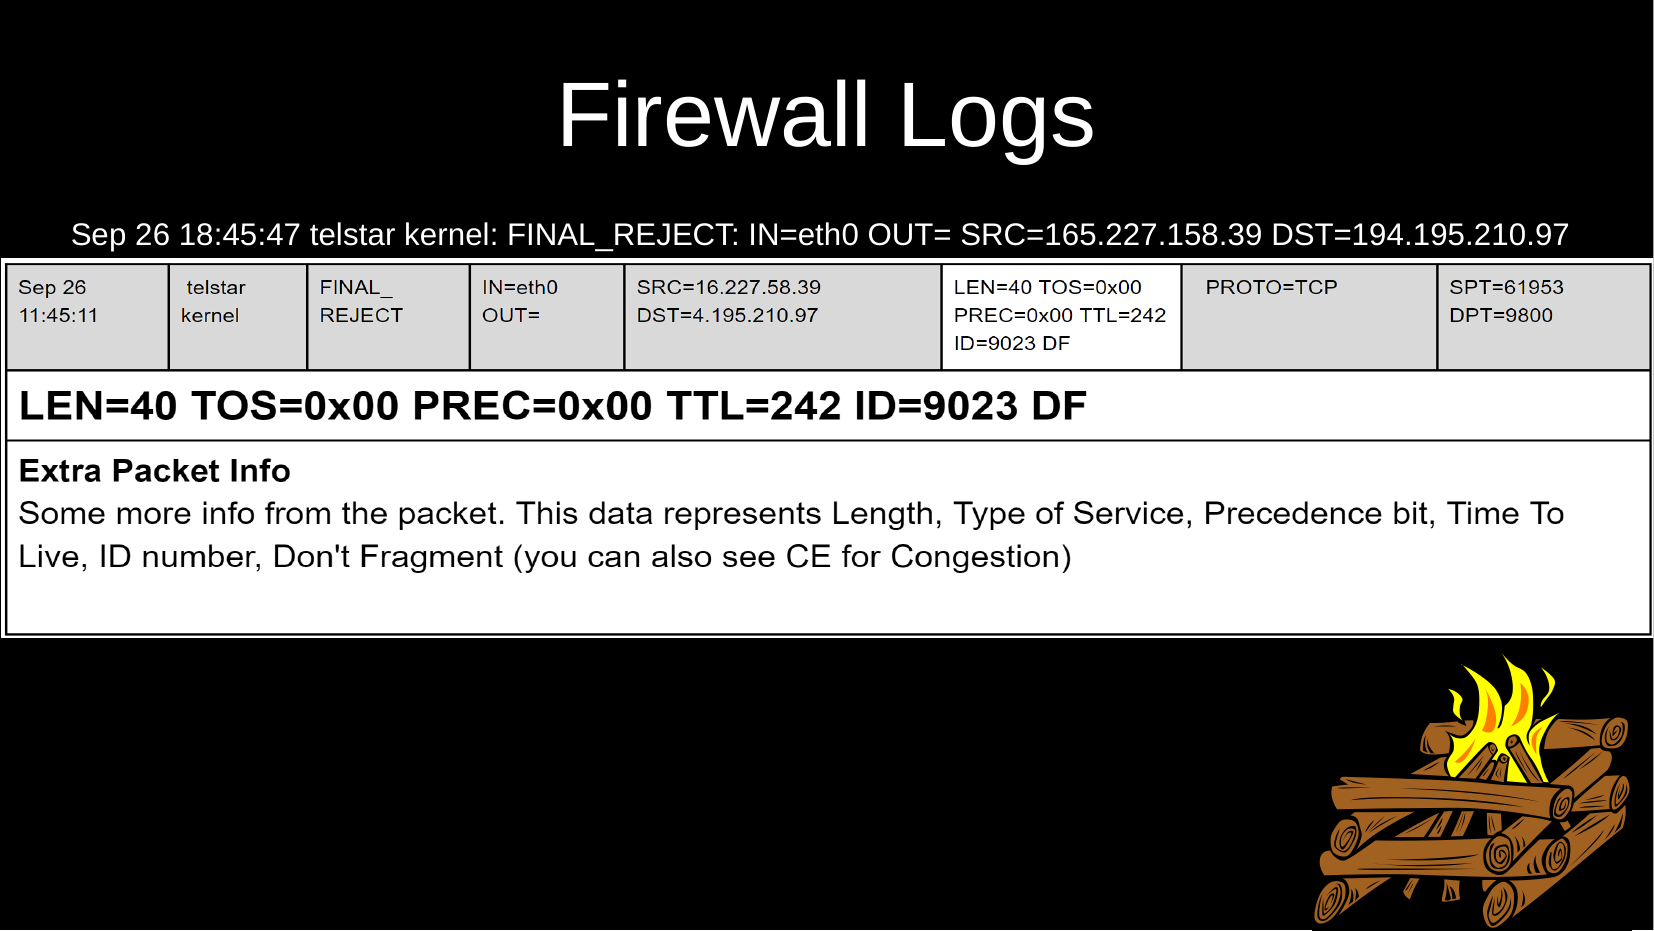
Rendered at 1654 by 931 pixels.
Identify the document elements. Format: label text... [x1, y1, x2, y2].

list Sep 26 18:45:47 telstar kernel: FINAL_REJECT: IN=eth0 OUT= SRC=165.227.158.39 DST=194.195.210.97 LEN=40 TOS=0x00 PREC=0x00 TTL=242 ID=9023 PROTO=TCP SPT=61953 DPT=9800 [0, 217, 1651, 758]
picture [1, 258, 1654, 931]
title Firewall Logs [82, 37, 1571, 193]
